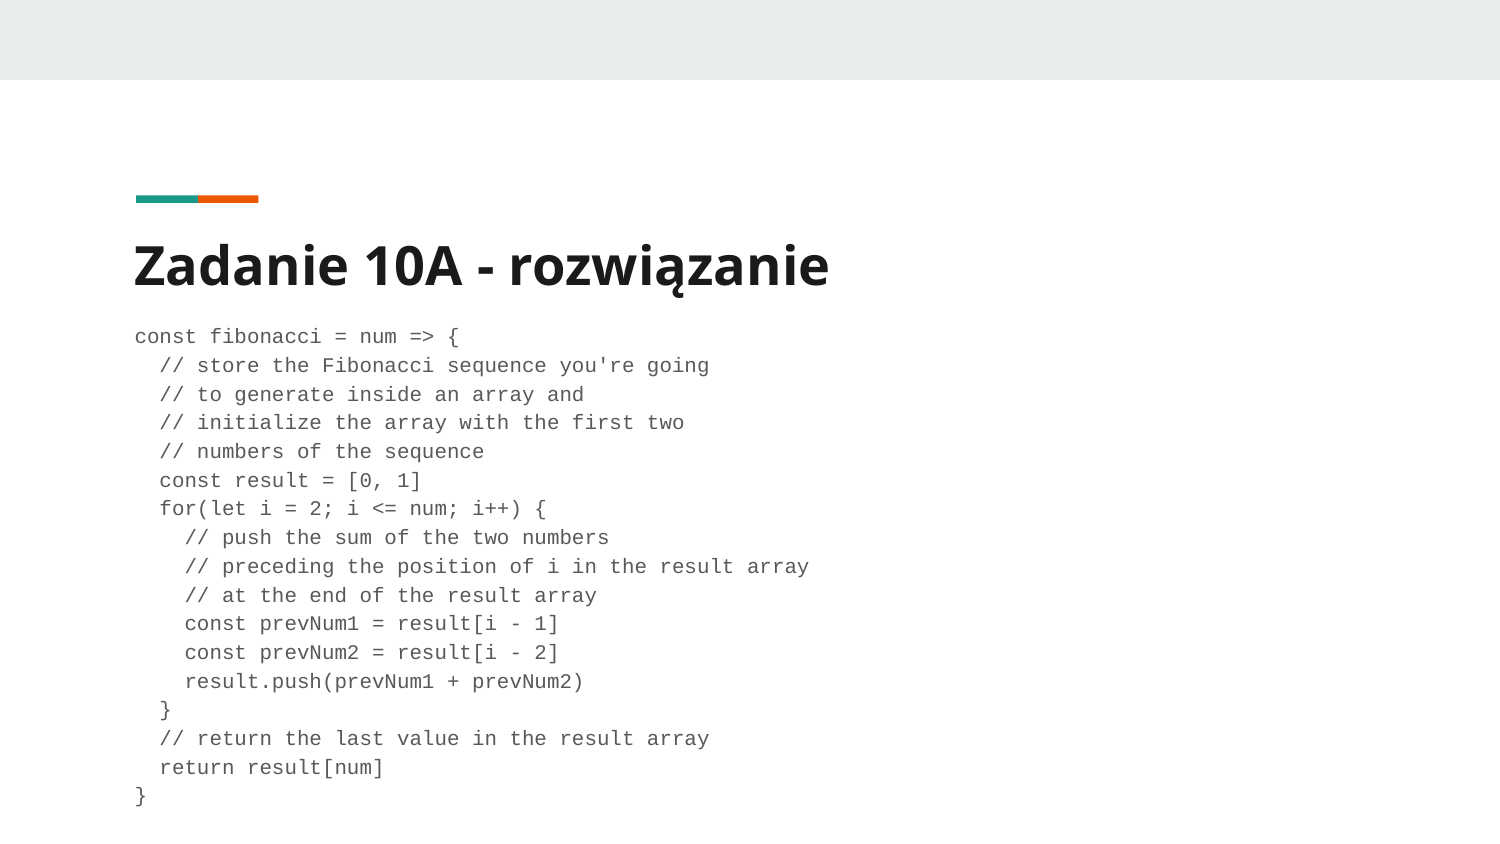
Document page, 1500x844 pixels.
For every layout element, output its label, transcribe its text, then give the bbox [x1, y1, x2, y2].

list const fibonacci = num => { // store the Fibonacci sequence you're going // to generate inside an array and // initialize the array with the first two // numbers of the sequence const result = [0, 1] for(let i = 2; i <= num; i++) { // push the sum of the two numbers // preceding the position of i in the result array // at the end of the result array const prevNum1 = result[i - 1] const prevNum2 = result[i - 2] result.push(prevNum1 + prevNum2) } // return the last value in the result array return result[num] } [119, 304, 1381, 812]
title Zadanie 10A - rozwiązanie [119, 216, 1381, 304]
